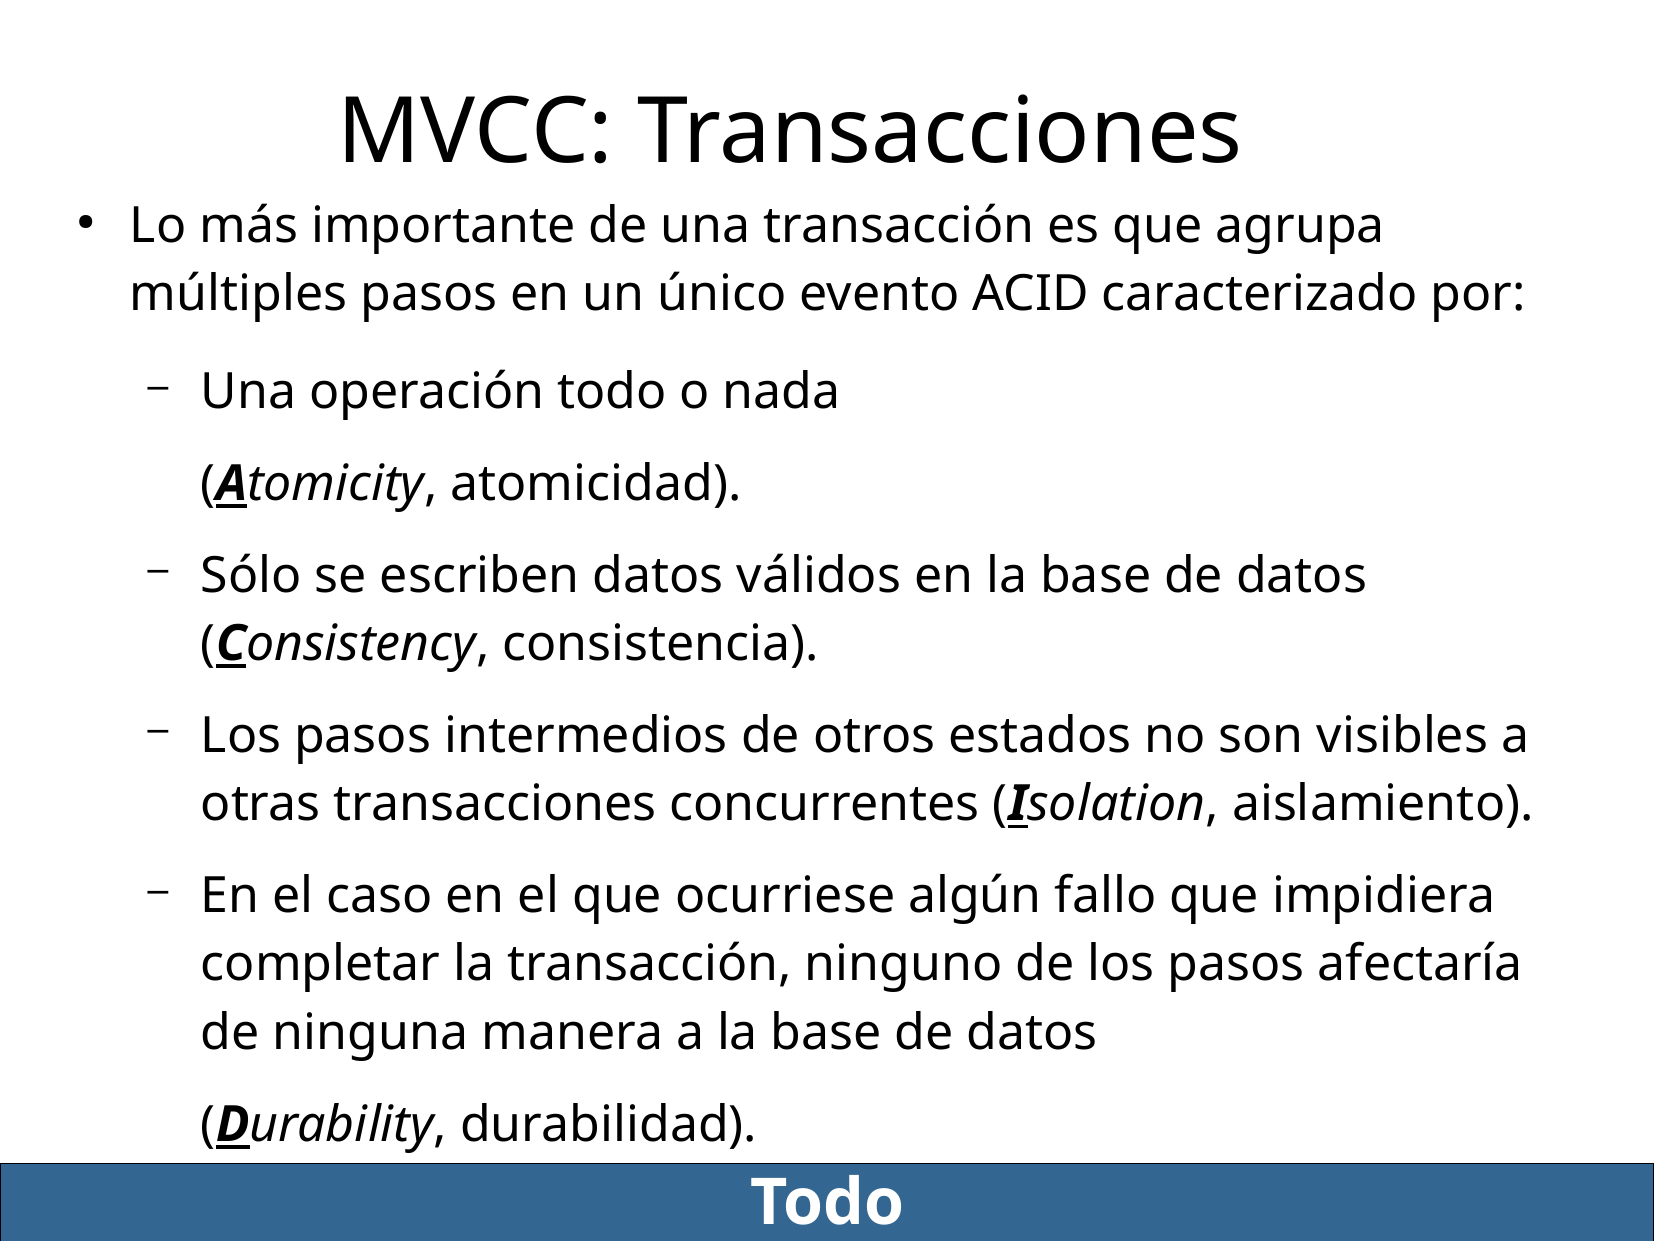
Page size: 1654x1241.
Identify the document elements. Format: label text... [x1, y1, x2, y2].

list Lo más importante de una transacción es que agrupa múltiples pasos en un único evento ACID caracterizado por: Una operación todo o nada (Atomicity, atomicidad). Sólo se escriben datos válidos en la base de datos (Consistency, consistencia). Los pasos intermedios de otros estados no son visibles a otras transacciones concurrentes (Isolation, aislamiento). En el caso en el que ocurriese algún fallo que impidiera completar la transacción, ninguno de los pasos afectaría de ninguna manera a la base de datos (Durability, durabilidad). [59, 188, 1595, 1181]
title MVCC: Transacciones [75, 71, 1530, 183]
